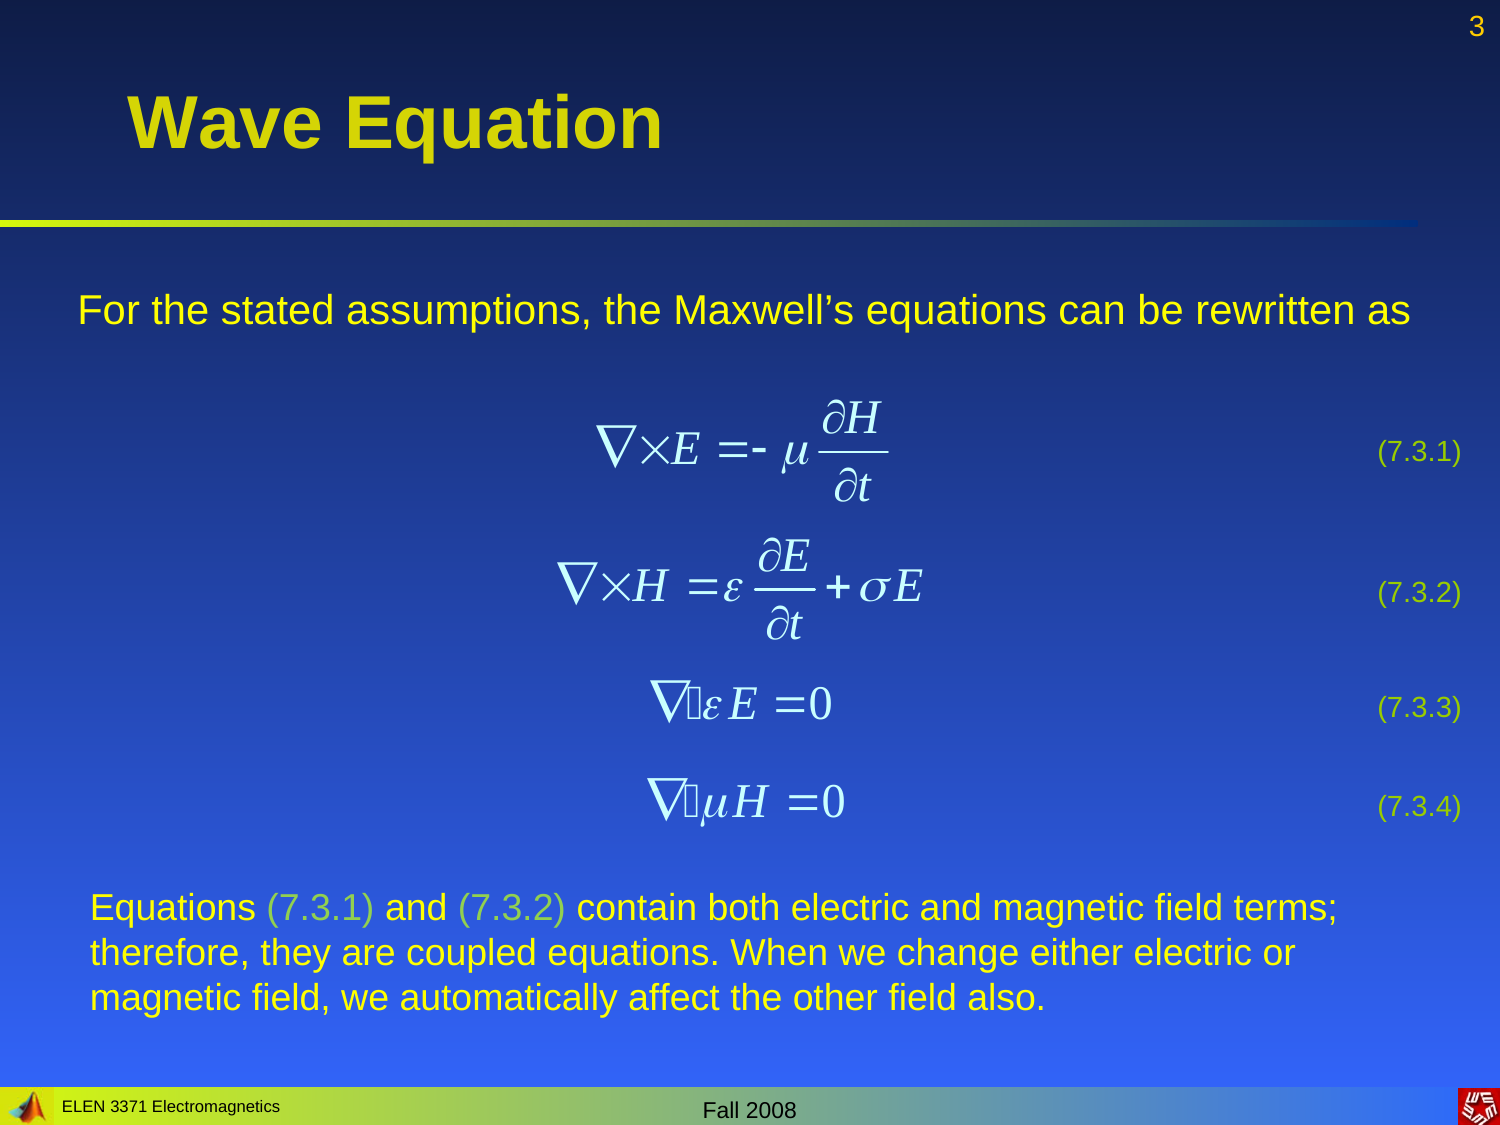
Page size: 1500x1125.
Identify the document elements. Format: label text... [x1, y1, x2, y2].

chart [590, 387, 897, 513]
picture [0, 1087, 54, 1125]
text_box (7.3.4) [1362, 779, 1500, 830]
text_box (7.3.3) [1362, 680, 1500, 732]
chart [644, 675, 843, 732]
text_box Equations (7.3.1) and (7.3.2) contain both electric and magnetic field terms; therefore, they are coupled equations. When we change either electric or magnetic field, we automatically affect the other field also. [74, 874, 1450, 1026]
picture [1458, 1088, 1500, 1125]
text_box (7.3.2) [1362, 565, 1500, 617]
text_box (7.3.1) [1362, 424, 1500, 476]
title Wave Equation [112, 37, 1388, 201]
chart [641, 772, 852, 838]
text_box For the stated assumptions, the Maxwell’s equations can be rewritten as [62, 275, 1438, 341]
chart [552, 525, 935, 651]
